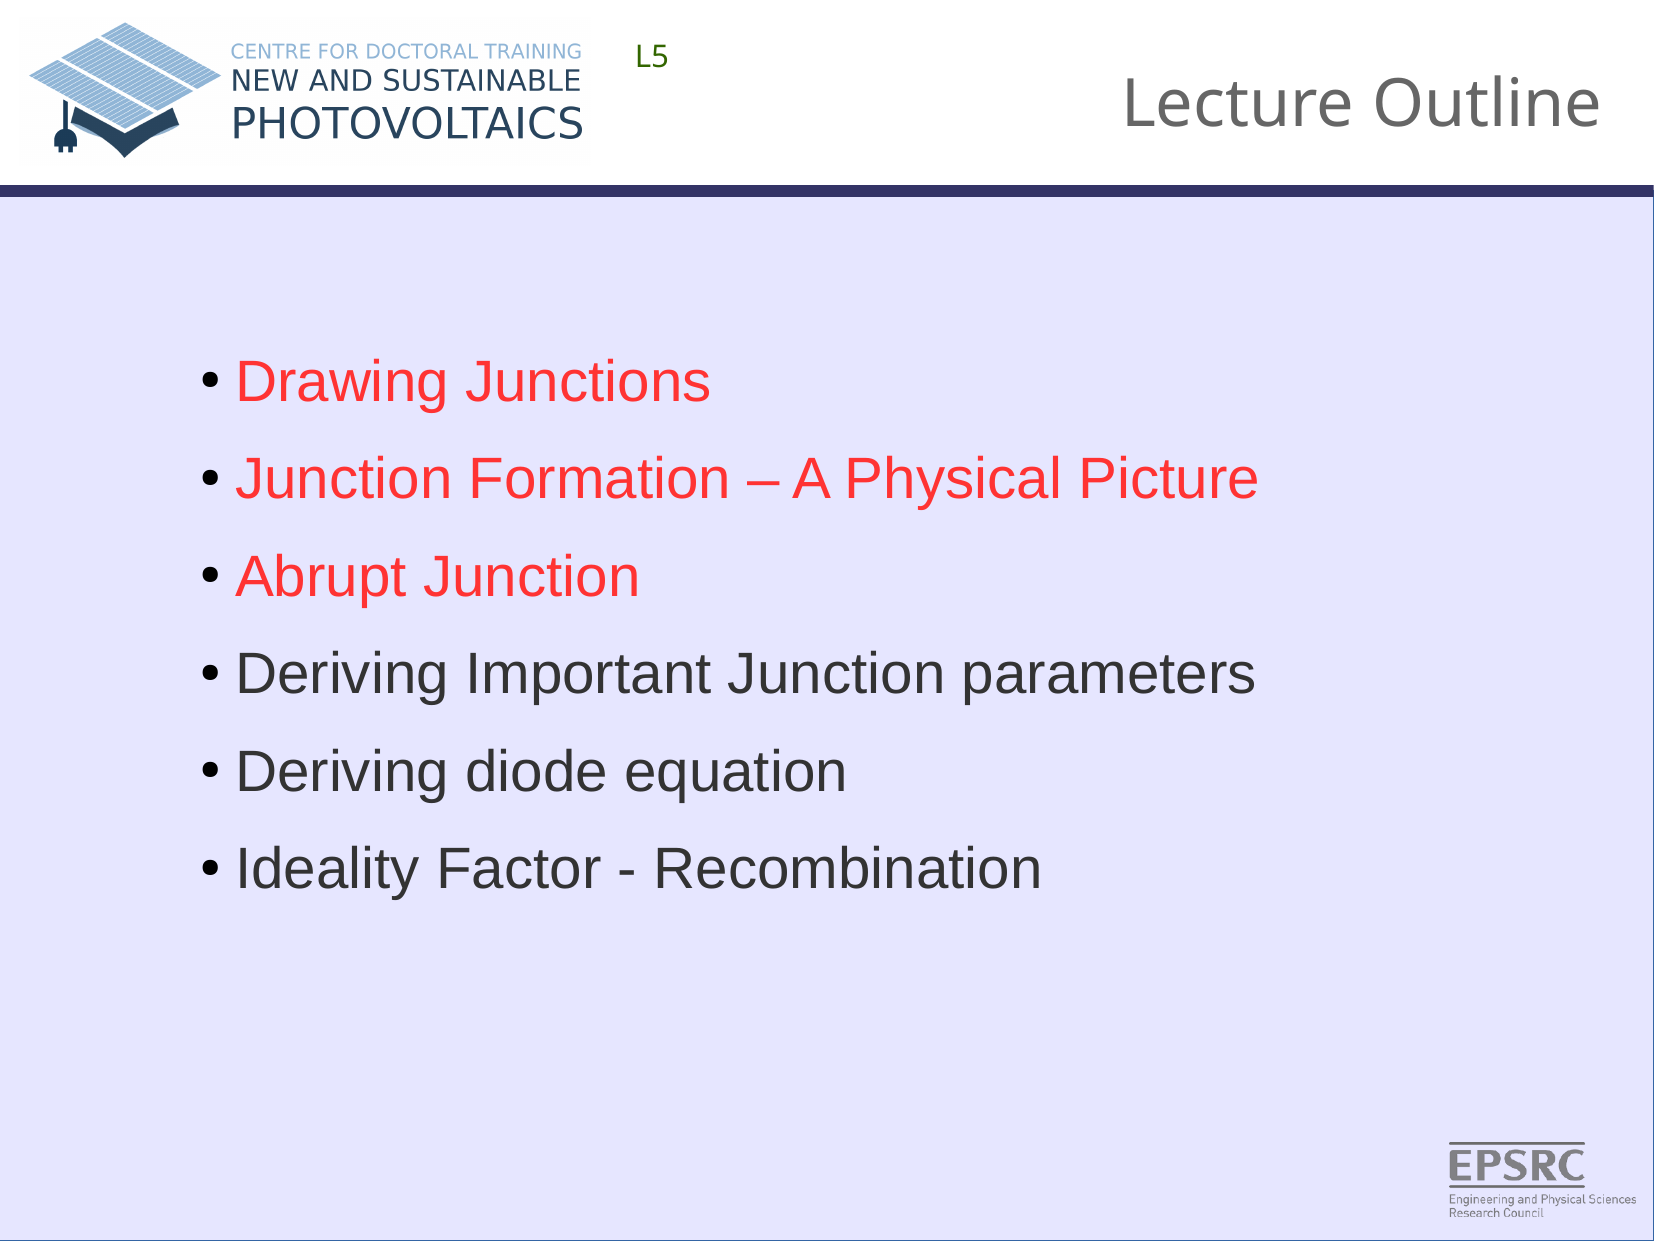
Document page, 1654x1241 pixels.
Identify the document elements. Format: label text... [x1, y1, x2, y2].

picture [19, 17, 591, 166]
text_box Drawing Junctions Junction Formation – A Physical Picture Abrupt Junction Deriving Important Junction parameters Deriving diode equation Ideality Factor - Recombination [184, 308, 1276, 879]
text_box [0, 197, 1654, 1241]
text_box L5 [620, 29, 880, 80]
text_box Lecture Outline [767, 51, 1618, 142]
picture [1449, 1142, 1636, 1217]
